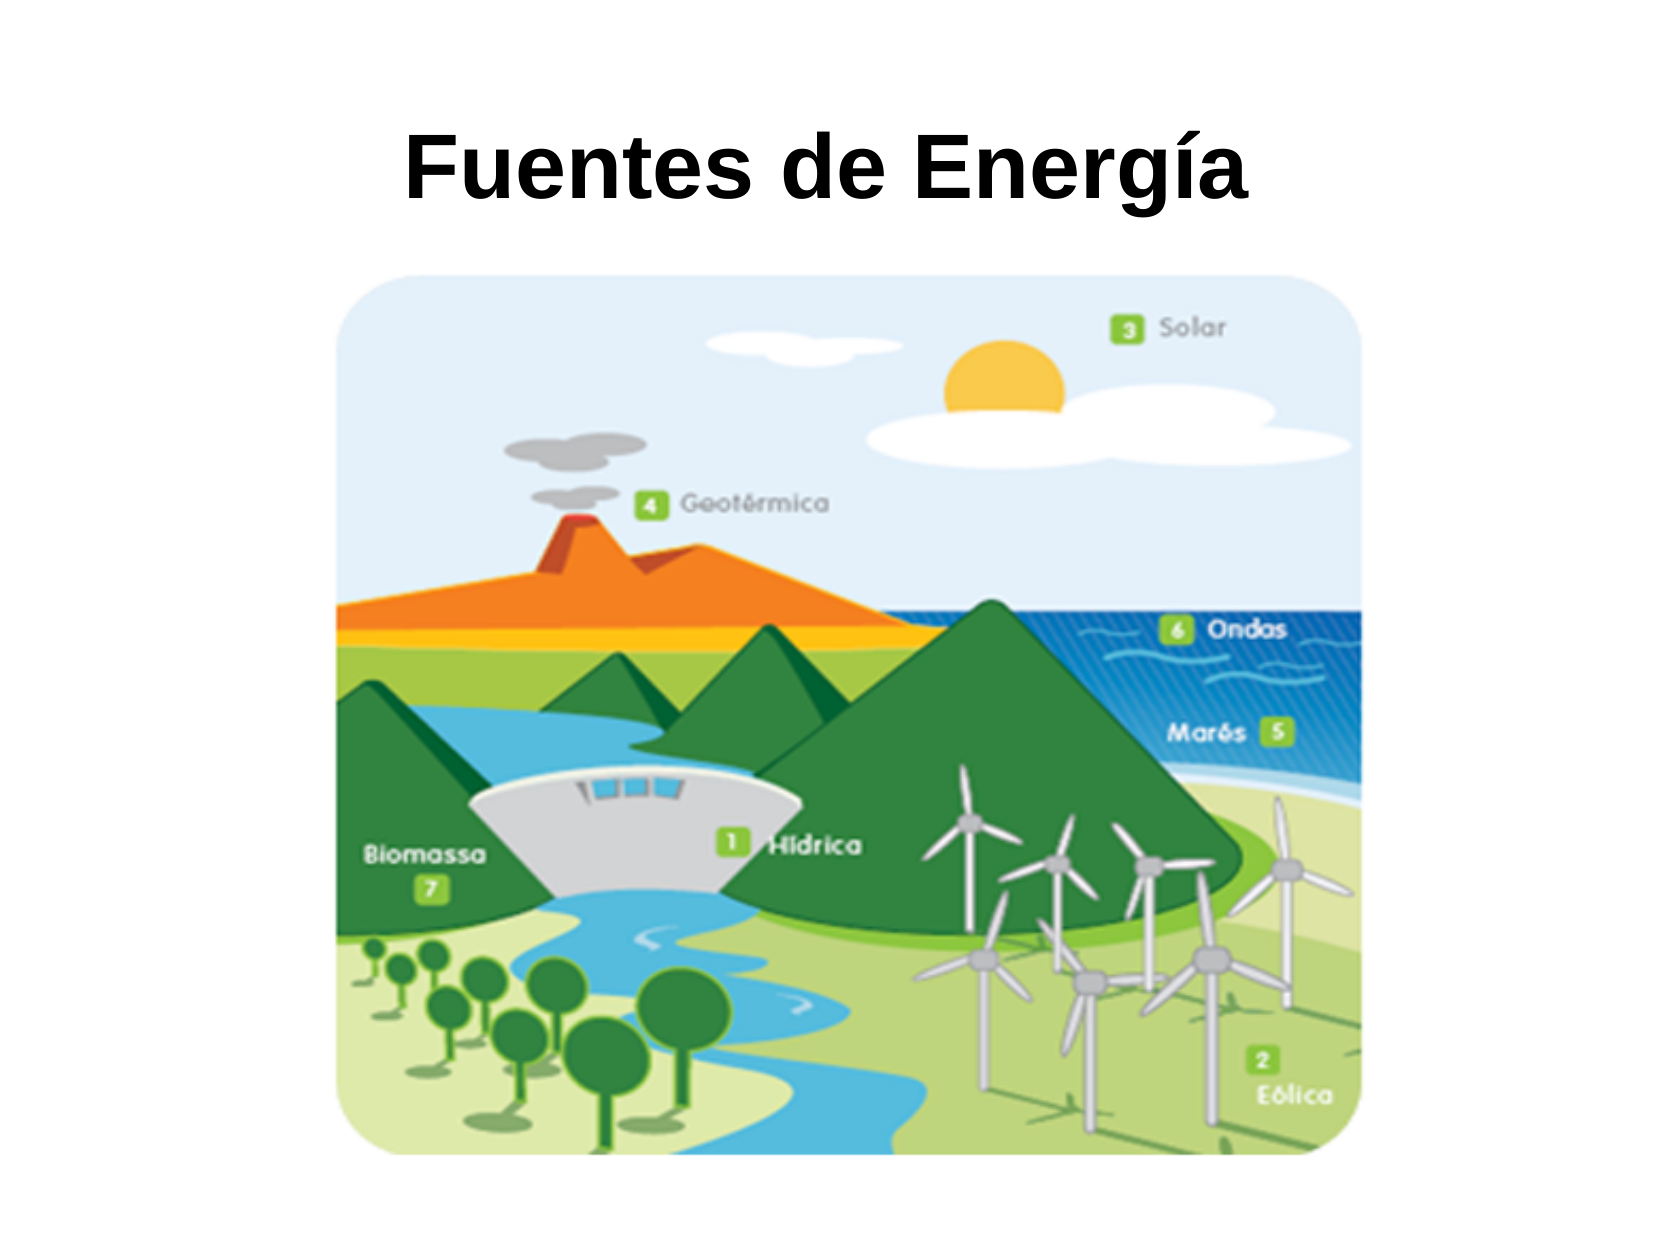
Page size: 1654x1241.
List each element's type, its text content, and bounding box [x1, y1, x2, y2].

picture [330, 269, 1377, 1171]
title Fuentes de Energía [82, 62, 1571, 271]
